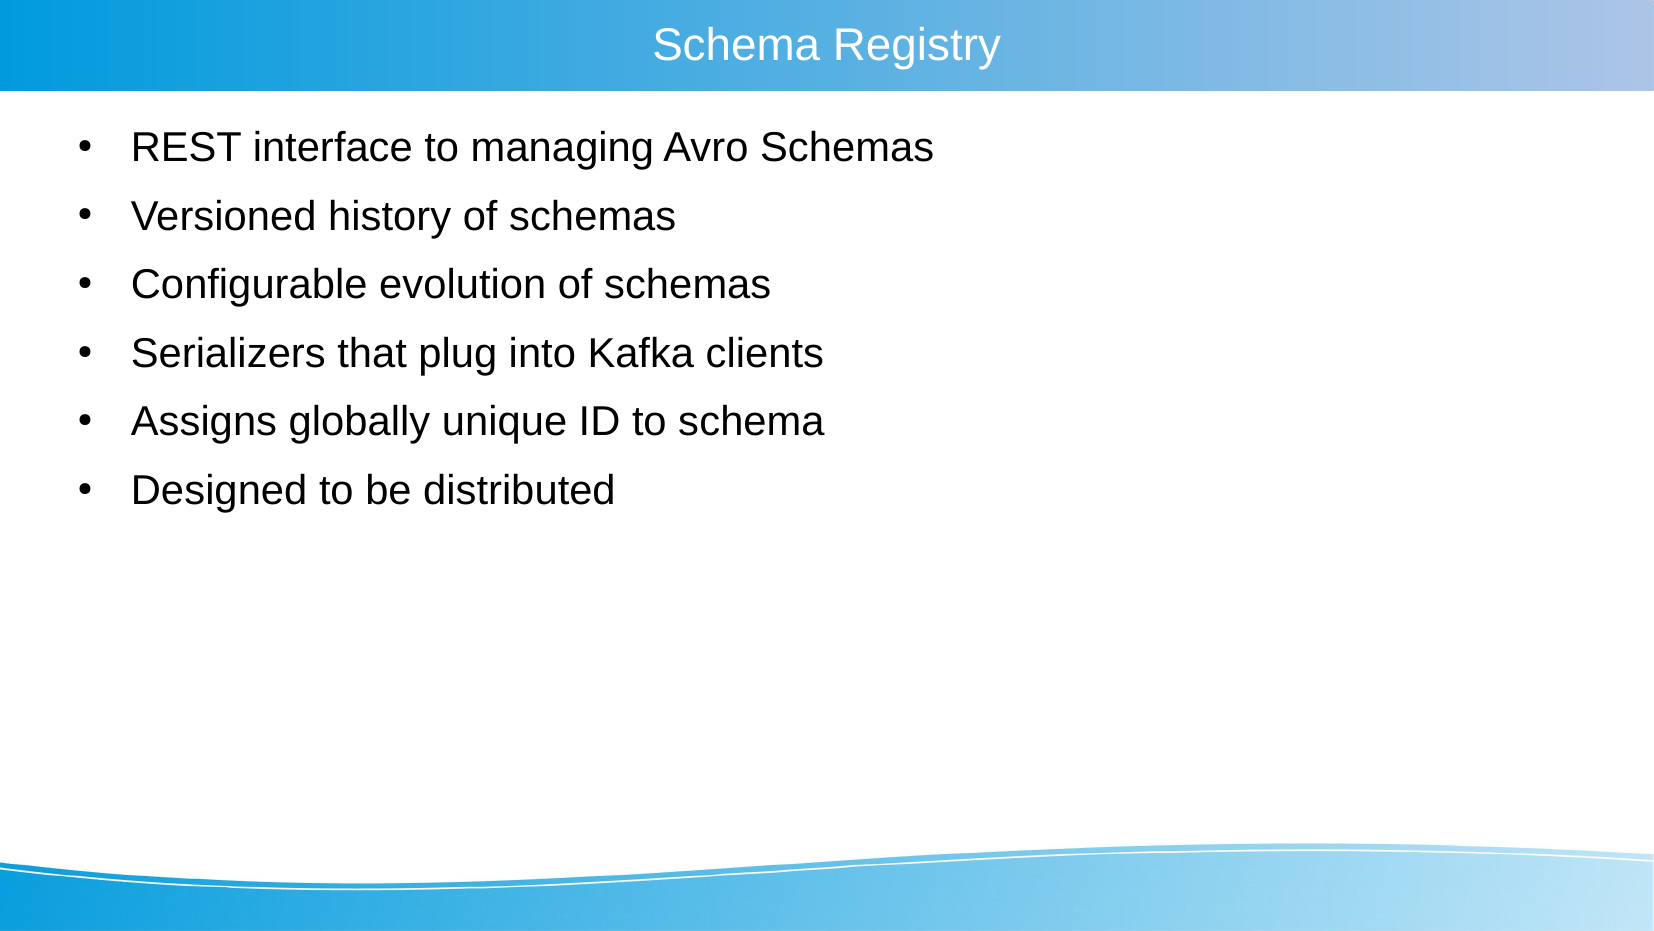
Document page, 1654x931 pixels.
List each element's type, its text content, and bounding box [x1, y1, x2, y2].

title Schema Registry [82, 5, 1571, 85]
list REST interface to managing Avro Schemas Versioned history of schemas Configurable evolution of schemas Serializers that plug into Kafka clients Assigns globally unique ID to schema Designed to be distributed [60, 123, 1591, 833]
picture [0, 843, 1654, 931]
